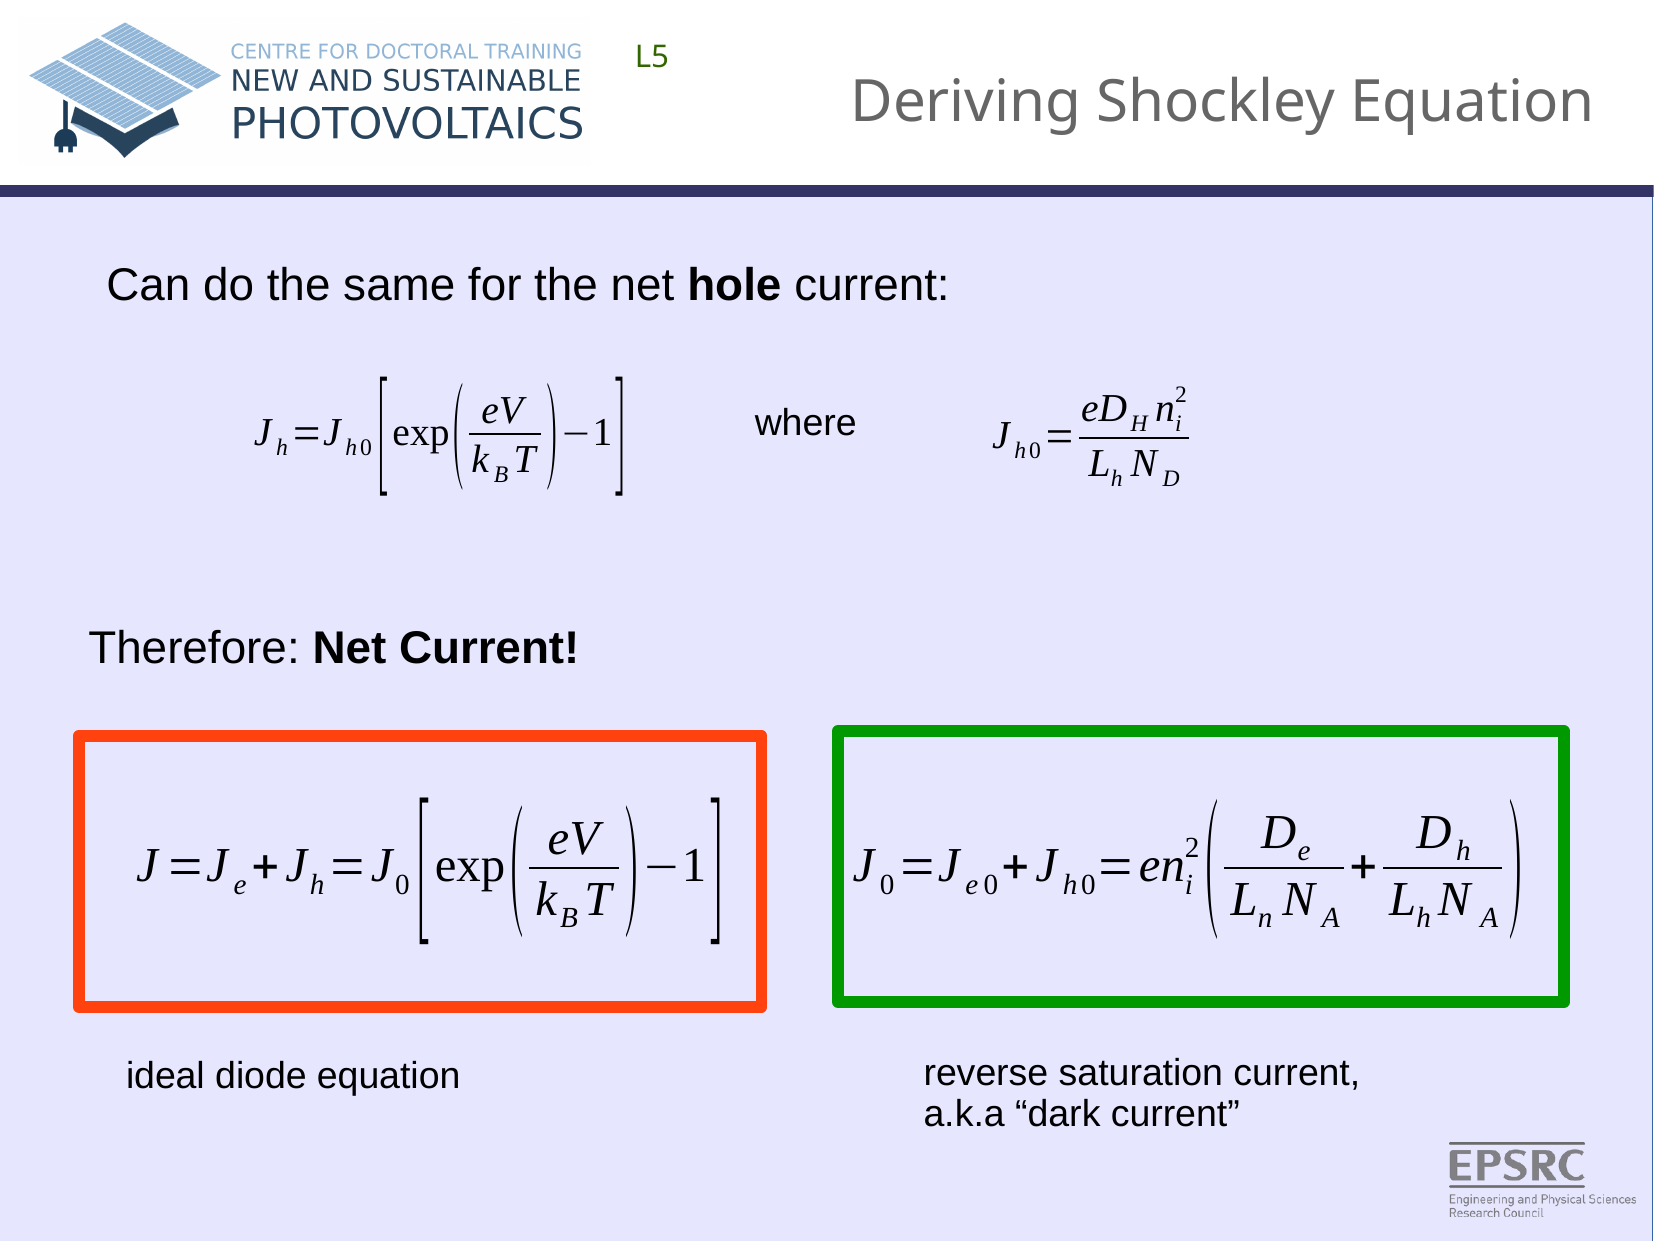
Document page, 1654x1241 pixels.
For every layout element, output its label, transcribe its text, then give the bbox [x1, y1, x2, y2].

picture [19, 17, 591, 166]
chart [244, 376, 635, 499]
text_box [0, 197, 1653, 1241]
text_box Deriving Shockley Equation [758, 55, 1610, 146]
text_box reverse saturation current, a.k.a “dark current” [908, 1043, 1376, 1143]
text_box L5 [620, 29, 880, 80]
chart [844, 796, 1536, 942]
text_box ideal diode equation [111, 1047, 476, 1104]
text_box Therefore: Net Current! [73, 614, 595, 681]
chart [123, 796, 735, 948]
chart [982, 379, 1200, 492]
text_box where [739, 393, 872, 451]
picture [1449, 1142, 1636, 1217]
text_box Can do the same for the net hole current: [91, 251, 965, 318]
